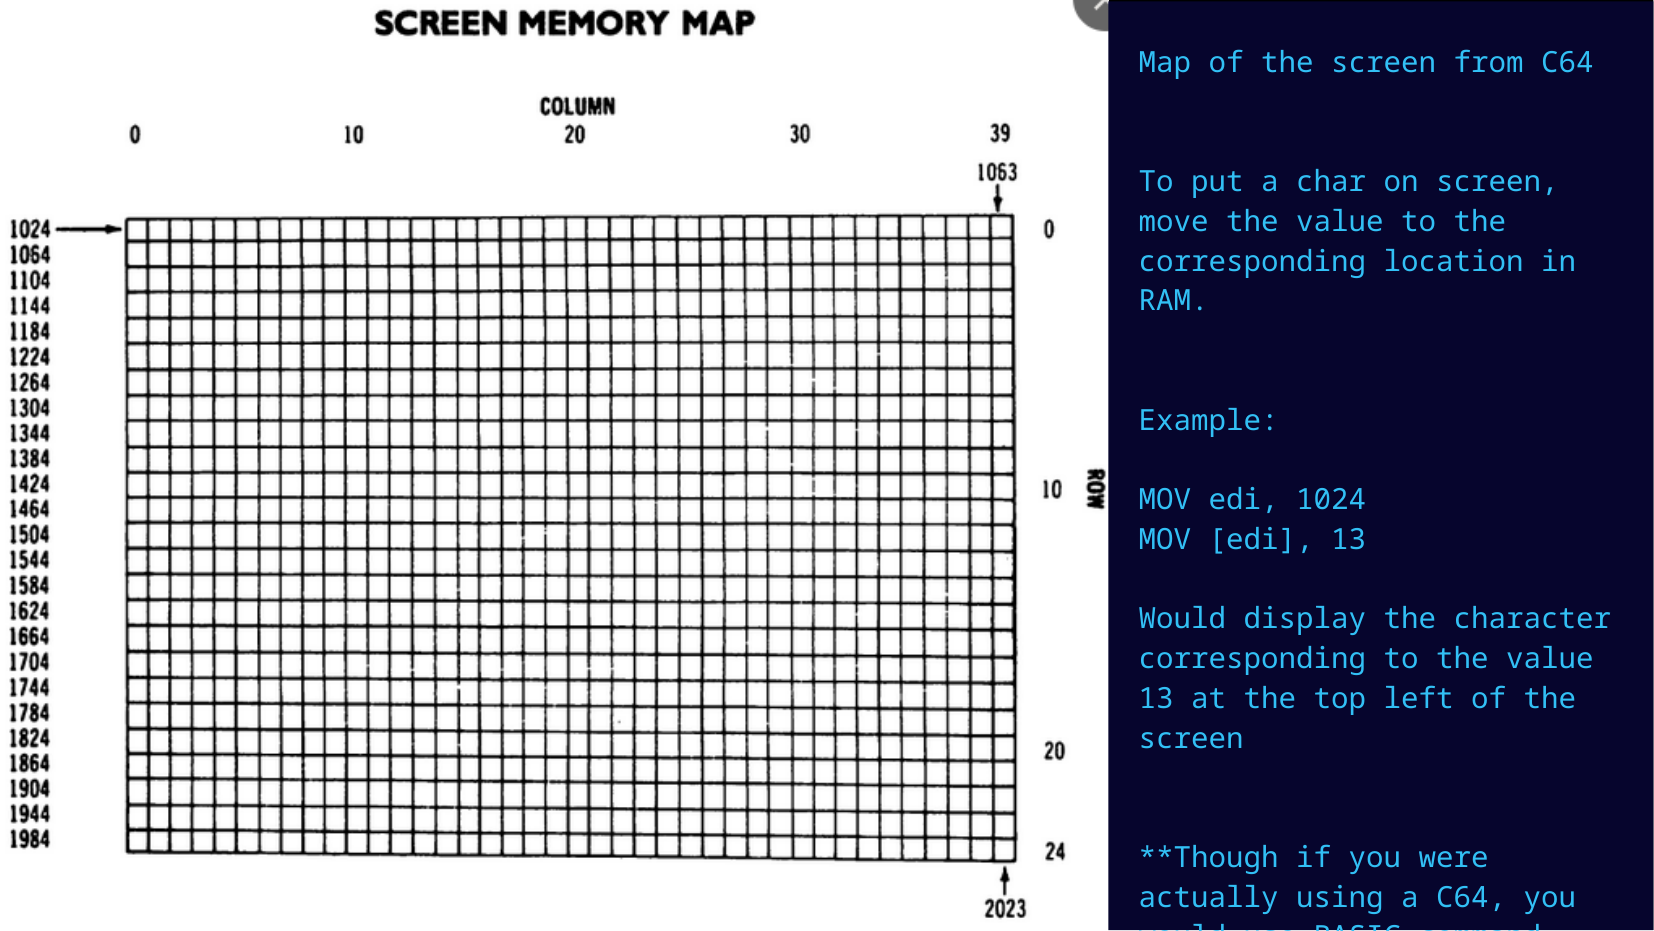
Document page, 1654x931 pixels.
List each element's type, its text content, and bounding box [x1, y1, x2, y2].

text_box Map of the screen from C64 To put a char on screen, move the value to the corresponding location in RAM. Example: MOV edi, 1024 MOV [edi], 13 Would display the character corresponding to the value 13 at the top left of the screen **Though if you were actually using a C64, you would use BASIC command ‘POKE’. [1138, 1, 1624, 910]
text_box [1108, 1, 1654, 931]
picture [0, 0, 1109, 931]
